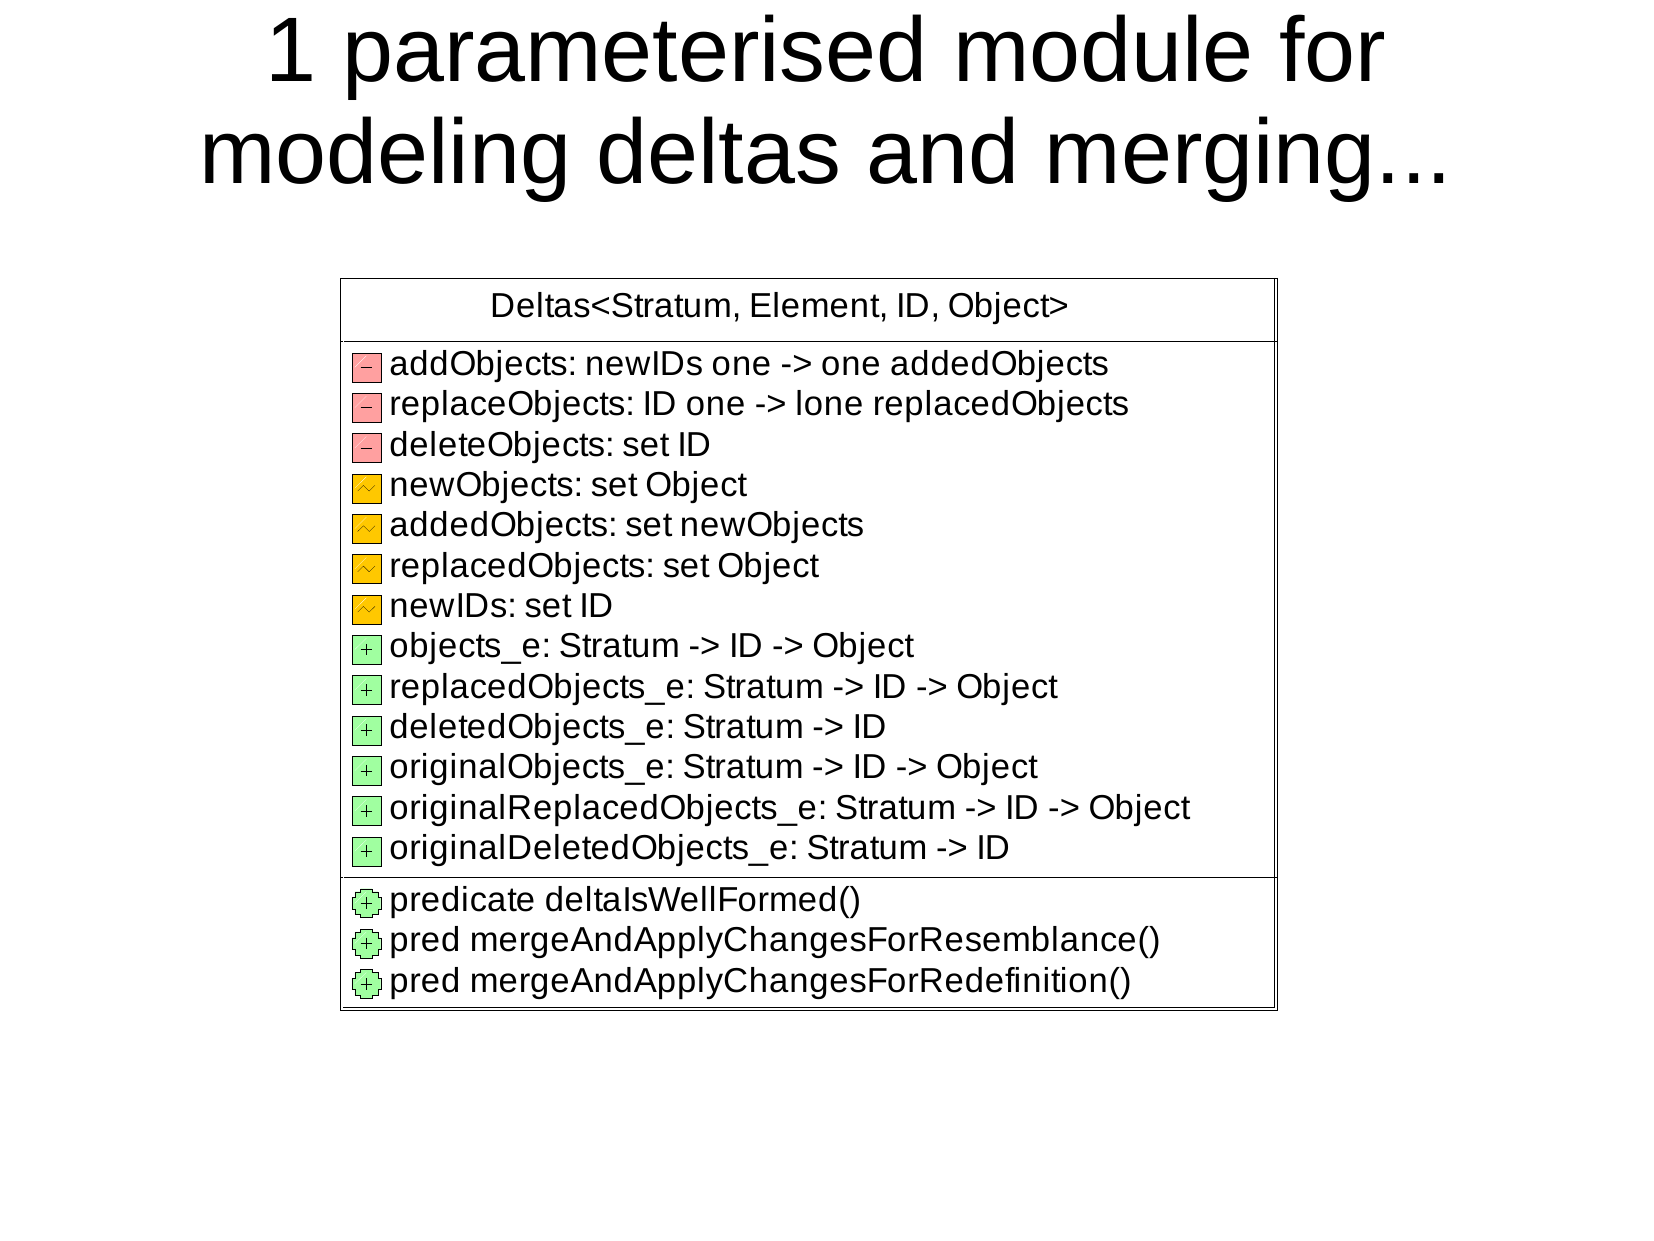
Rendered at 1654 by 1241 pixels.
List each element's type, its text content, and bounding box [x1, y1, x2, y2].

picture [337, 275, 1280, 1013]
title 1 parameterised module for modeling deltas and merging... [82, 0, 1571, 204]
